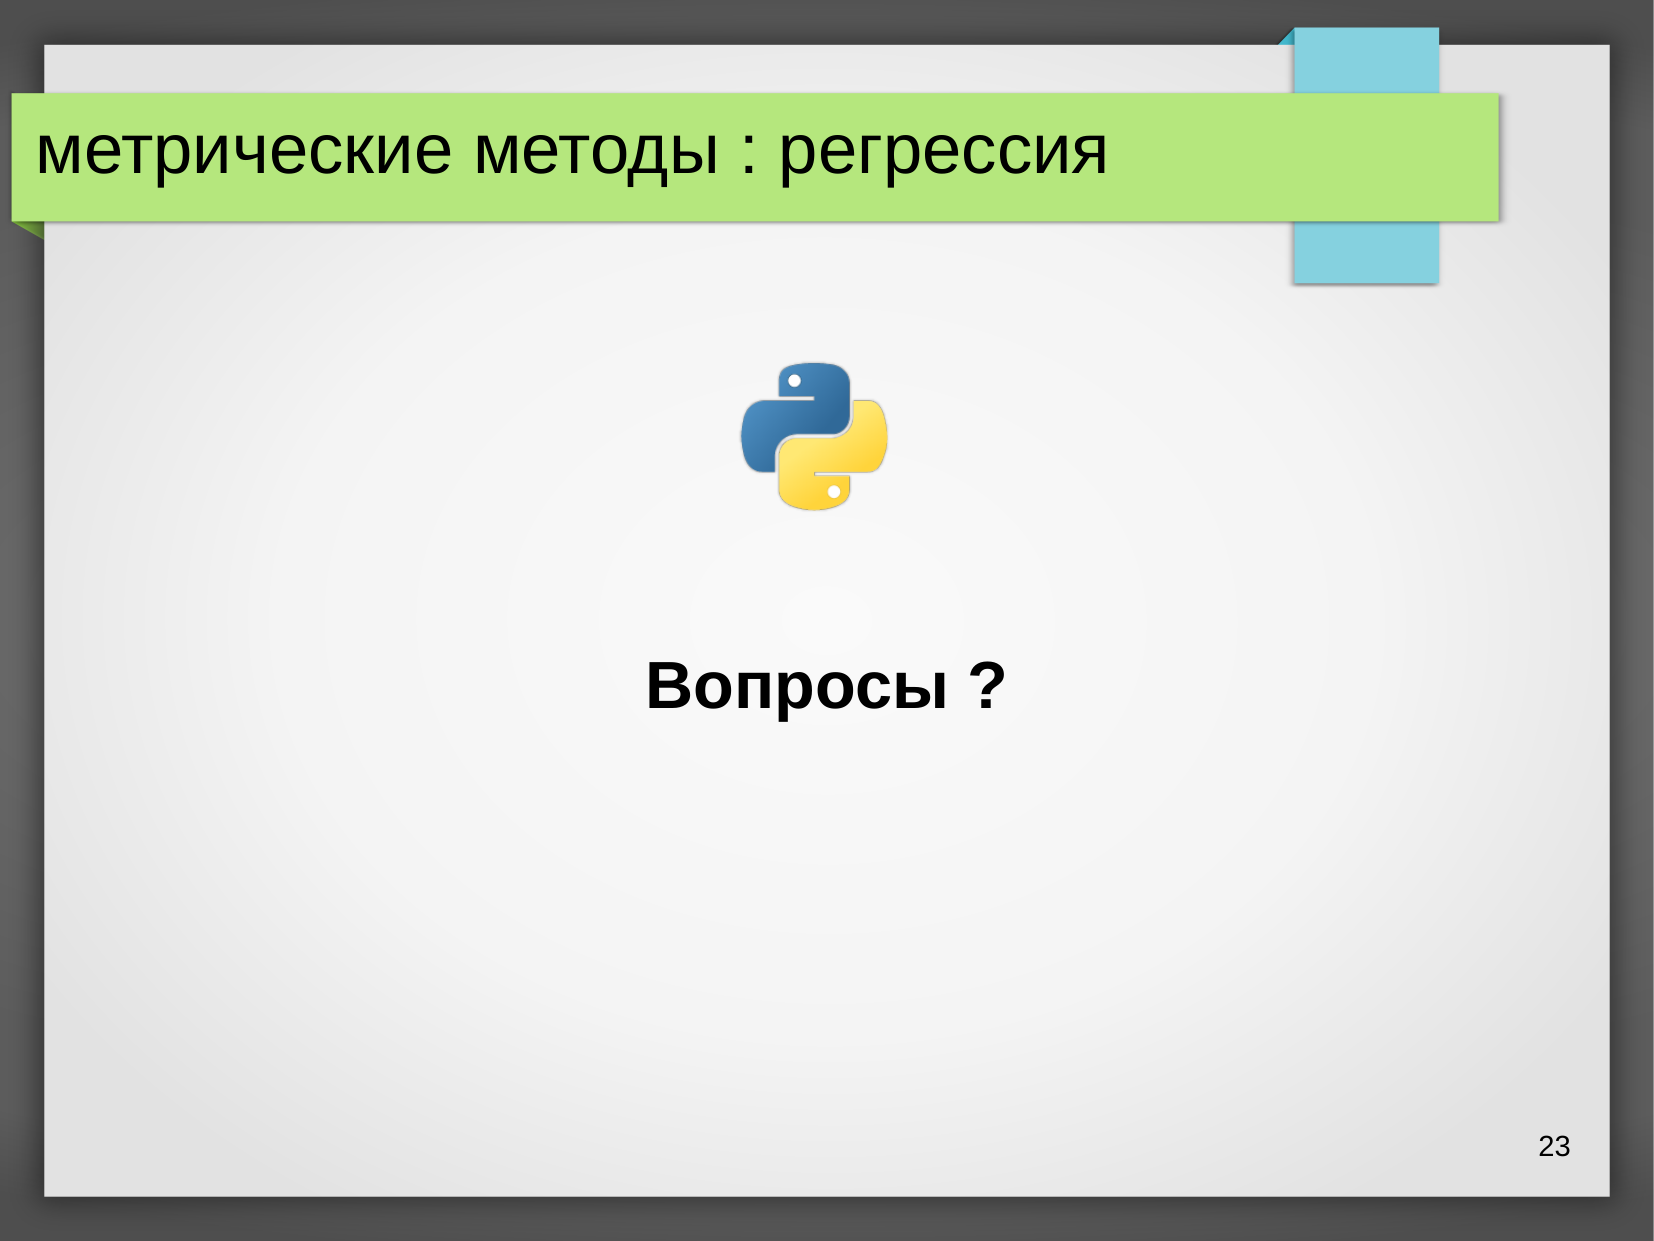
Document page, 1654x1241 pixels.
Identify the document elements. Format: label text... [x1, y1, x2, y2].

picture [0, 0, 1654, 1241]
title метрические методы : регрессия [35, 108, 1170, 190]
subtitle Вопросы ? [82, 236, 1571, 1134]
